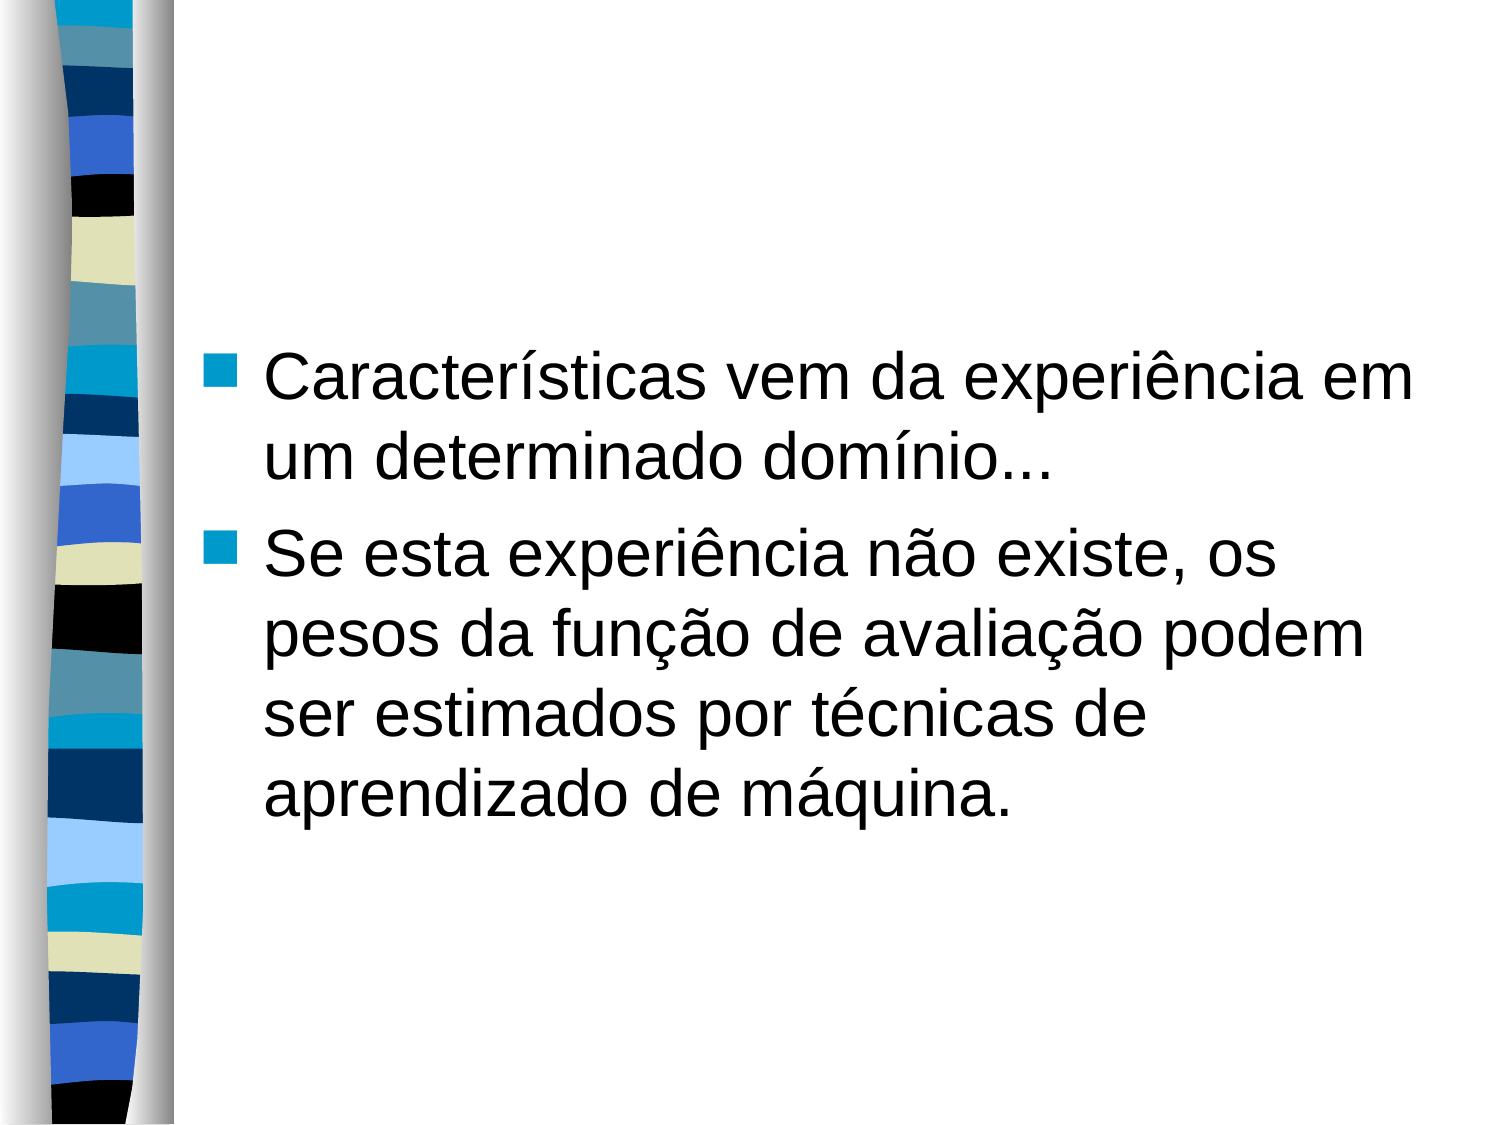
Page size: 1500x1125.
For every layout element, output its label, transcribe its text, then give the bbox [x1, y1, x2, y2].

list Características vem da experiência em um determinado domínio... Se esta experiência não existe, os pesos da função de avaliação podem ser estimados por técnicas de aprendizado de máquina. [192, 324, 1468, 1000]
